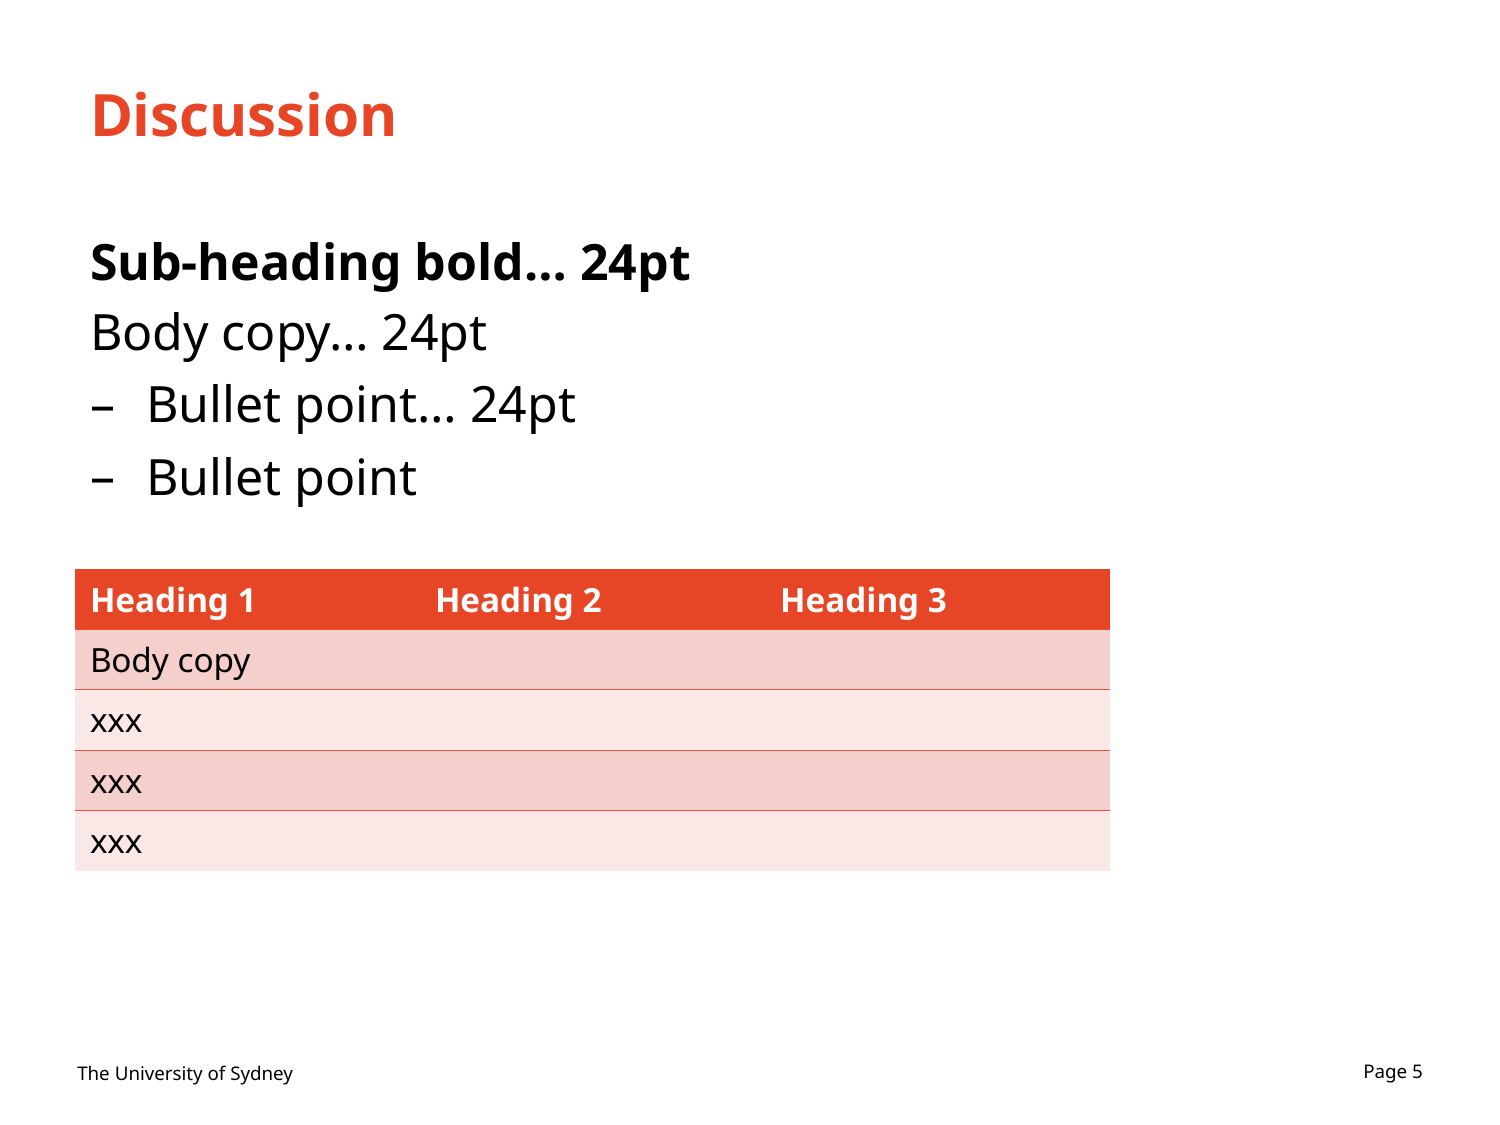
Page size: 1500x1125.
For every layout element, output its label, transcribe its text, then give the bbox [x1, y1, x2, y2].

table_cell [420, 630, 765, 689]
table_cell [765, 811, 1110, 871]
table_cell [765, 751, 1110, 810]
table_cell [420, 751, 765, 810]
table_cell [420, 811, 765, 871]
title Discussion [75, 19, 1425, 207]
table_cell xxx [75, 751, 420, 810]
list Sub-heading bold… 24pt Body copy… 24pt Bullet point… 24pt Bullet point [75, 222, 1425, 1005]
table_cell [765, 630, 1110, 689]
table_header Heading 2 [420, 569, 765, 629]
table_cell [765, 690, 1110, 750]
table_cell [420, 690, 765, 750]
table_header Heading 1 [75, 569, 420, 629]
table_cell xxx [75, 811, 420, 871]
table_header Heading 3 [765, 569, 1110, 629]
table_cell xxx [75, 690, 420, 750]
table_cell Body copy [75, 630, 420, 689]
